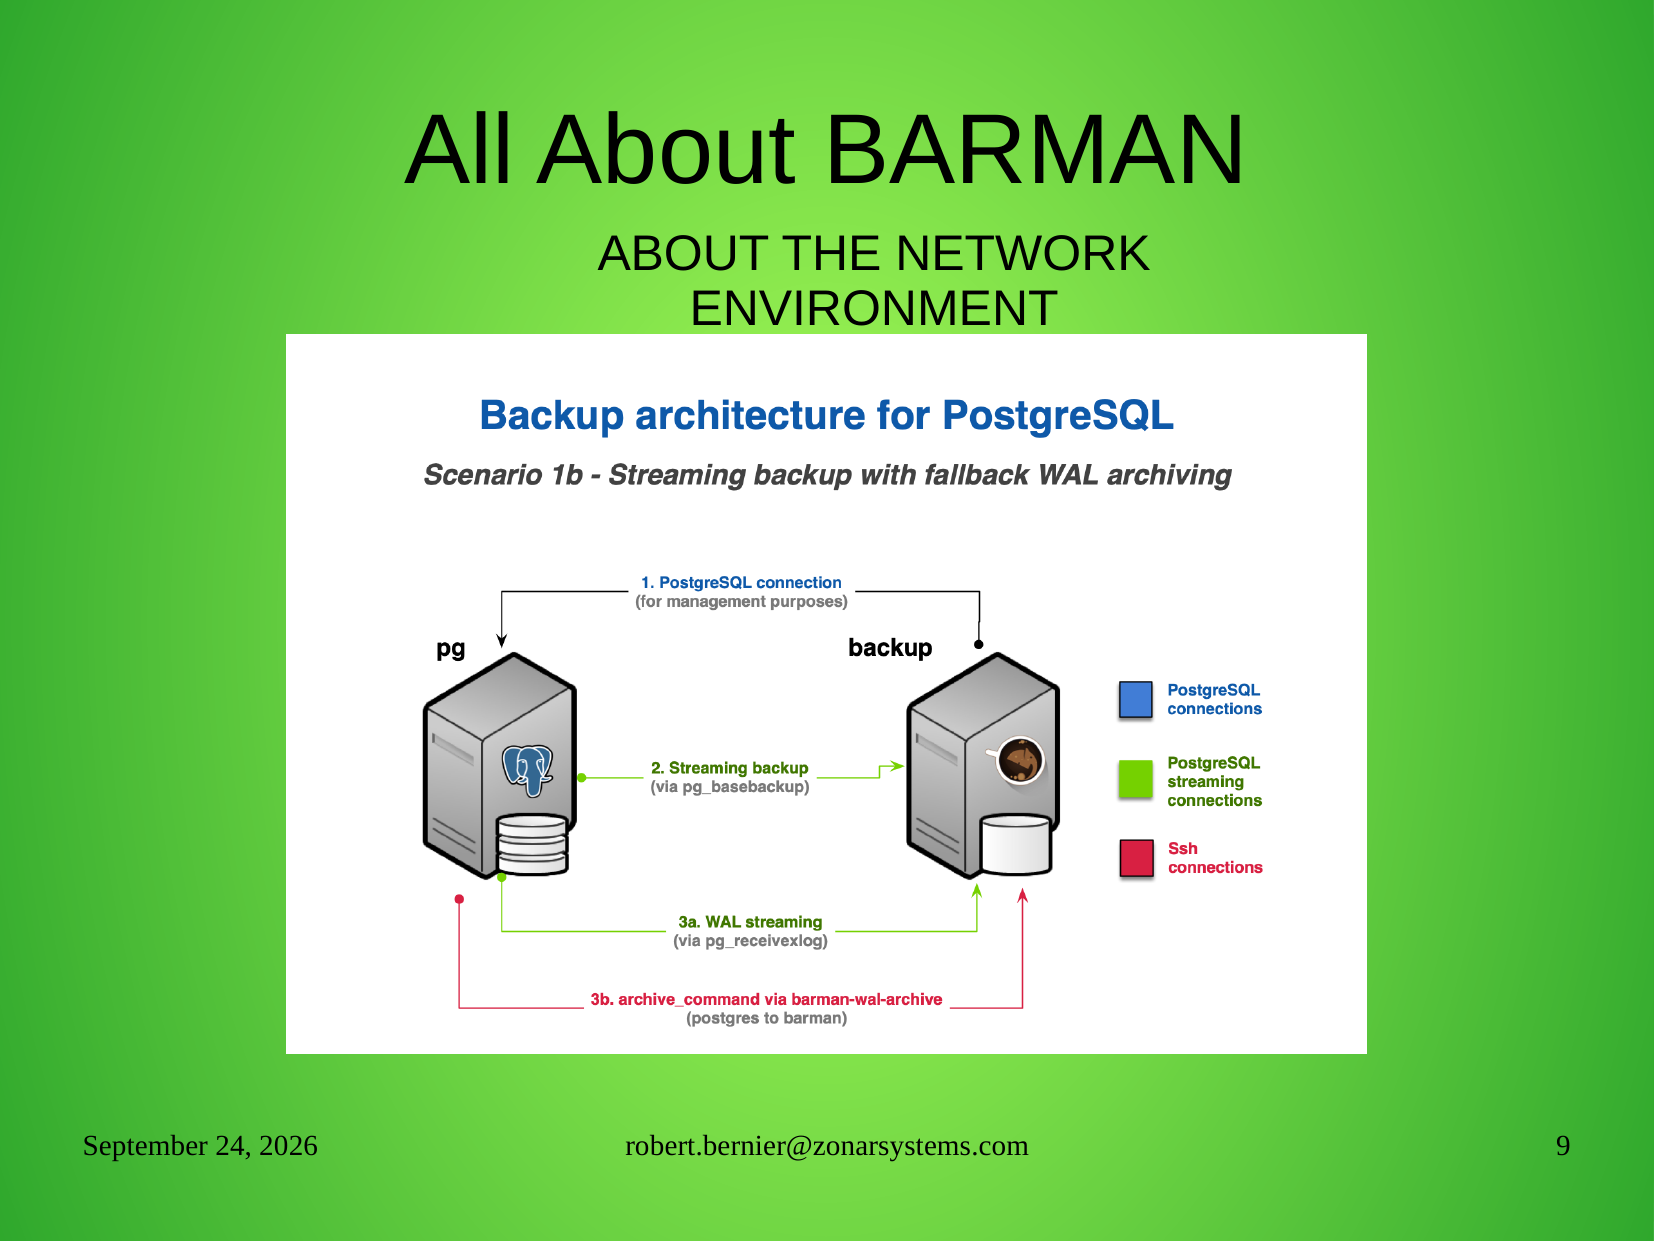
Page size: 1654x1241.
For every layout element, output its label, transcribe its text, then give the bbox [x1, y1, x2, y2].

title ABOUT THE NETWORK ENVIRONMENT [413, 224, 1335, 334]
title All About BARMAN [82, 47, 1571, 252]
picture [286, 334, 1367, 1054]
